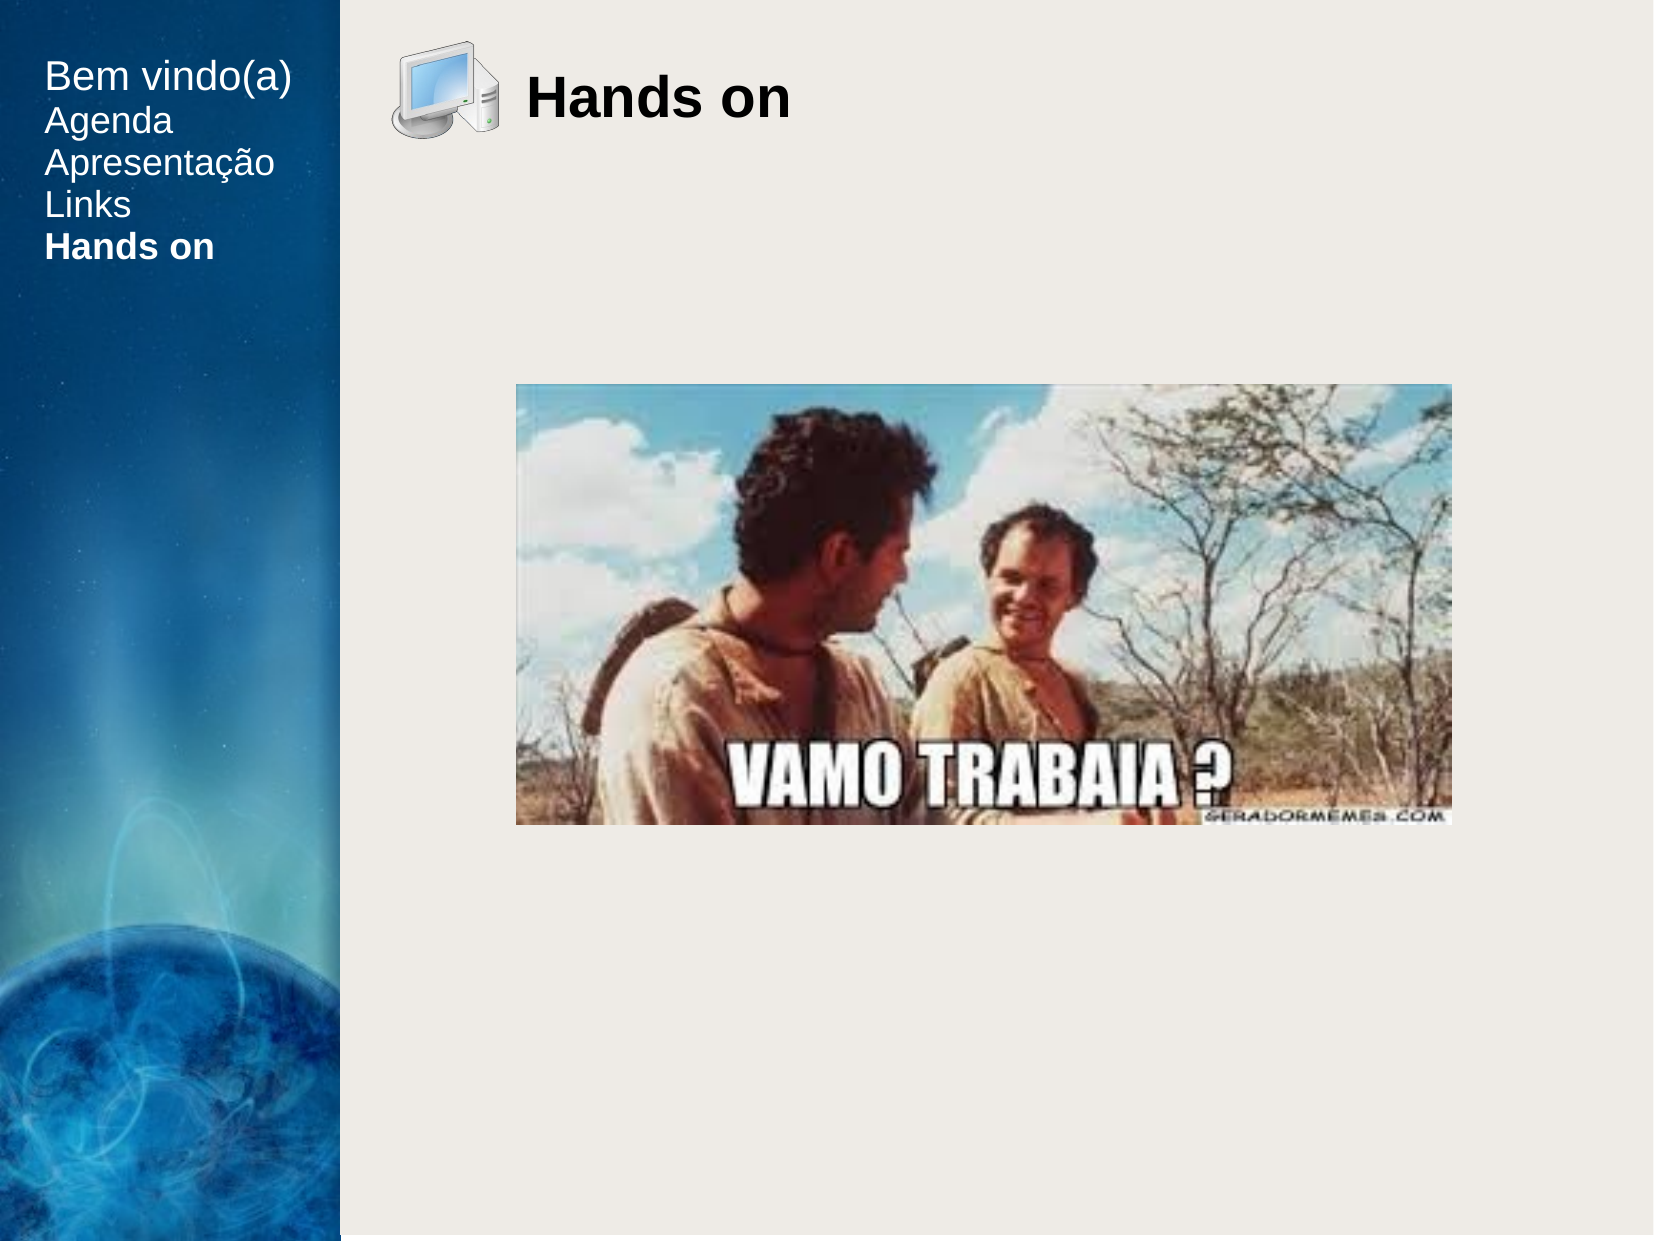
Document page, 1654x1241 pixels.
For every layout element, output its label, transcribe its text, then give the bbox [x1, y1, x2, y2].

text_box Bem vindo(a) Agenda Apresentação Links Hands on [29, 45, 327, 313]
text_box Hands on [511, 56, 1316, 147]
picture [0, 0, 1654, 1241]
